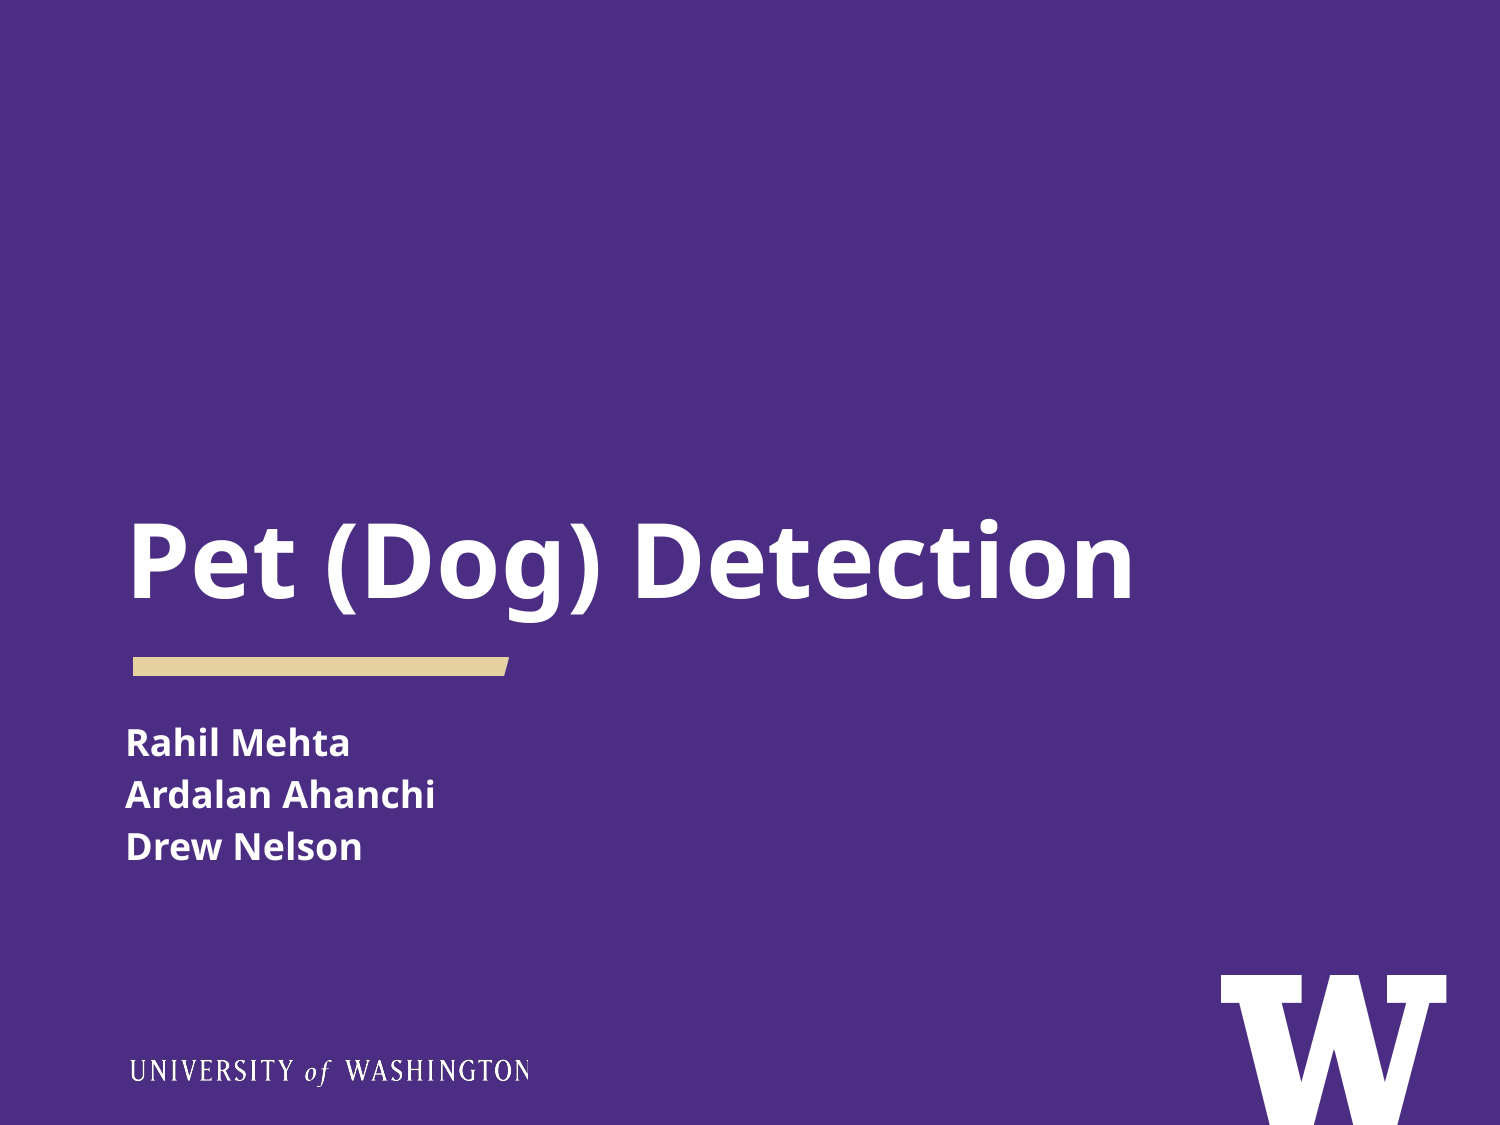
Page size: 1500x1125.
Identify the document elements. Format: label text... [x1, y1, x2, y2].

picture [111, 1042, 528, 1087]
picture [1221, 975, 1447, 1125]
picture [133, 657, 509, 676]
text_box Rahil Mehta Ardalan Ahanchi Drew Nelson [110, 699, 1254, 875]
title Pet (Dog) Detection [110, 334, 1254, 627]
